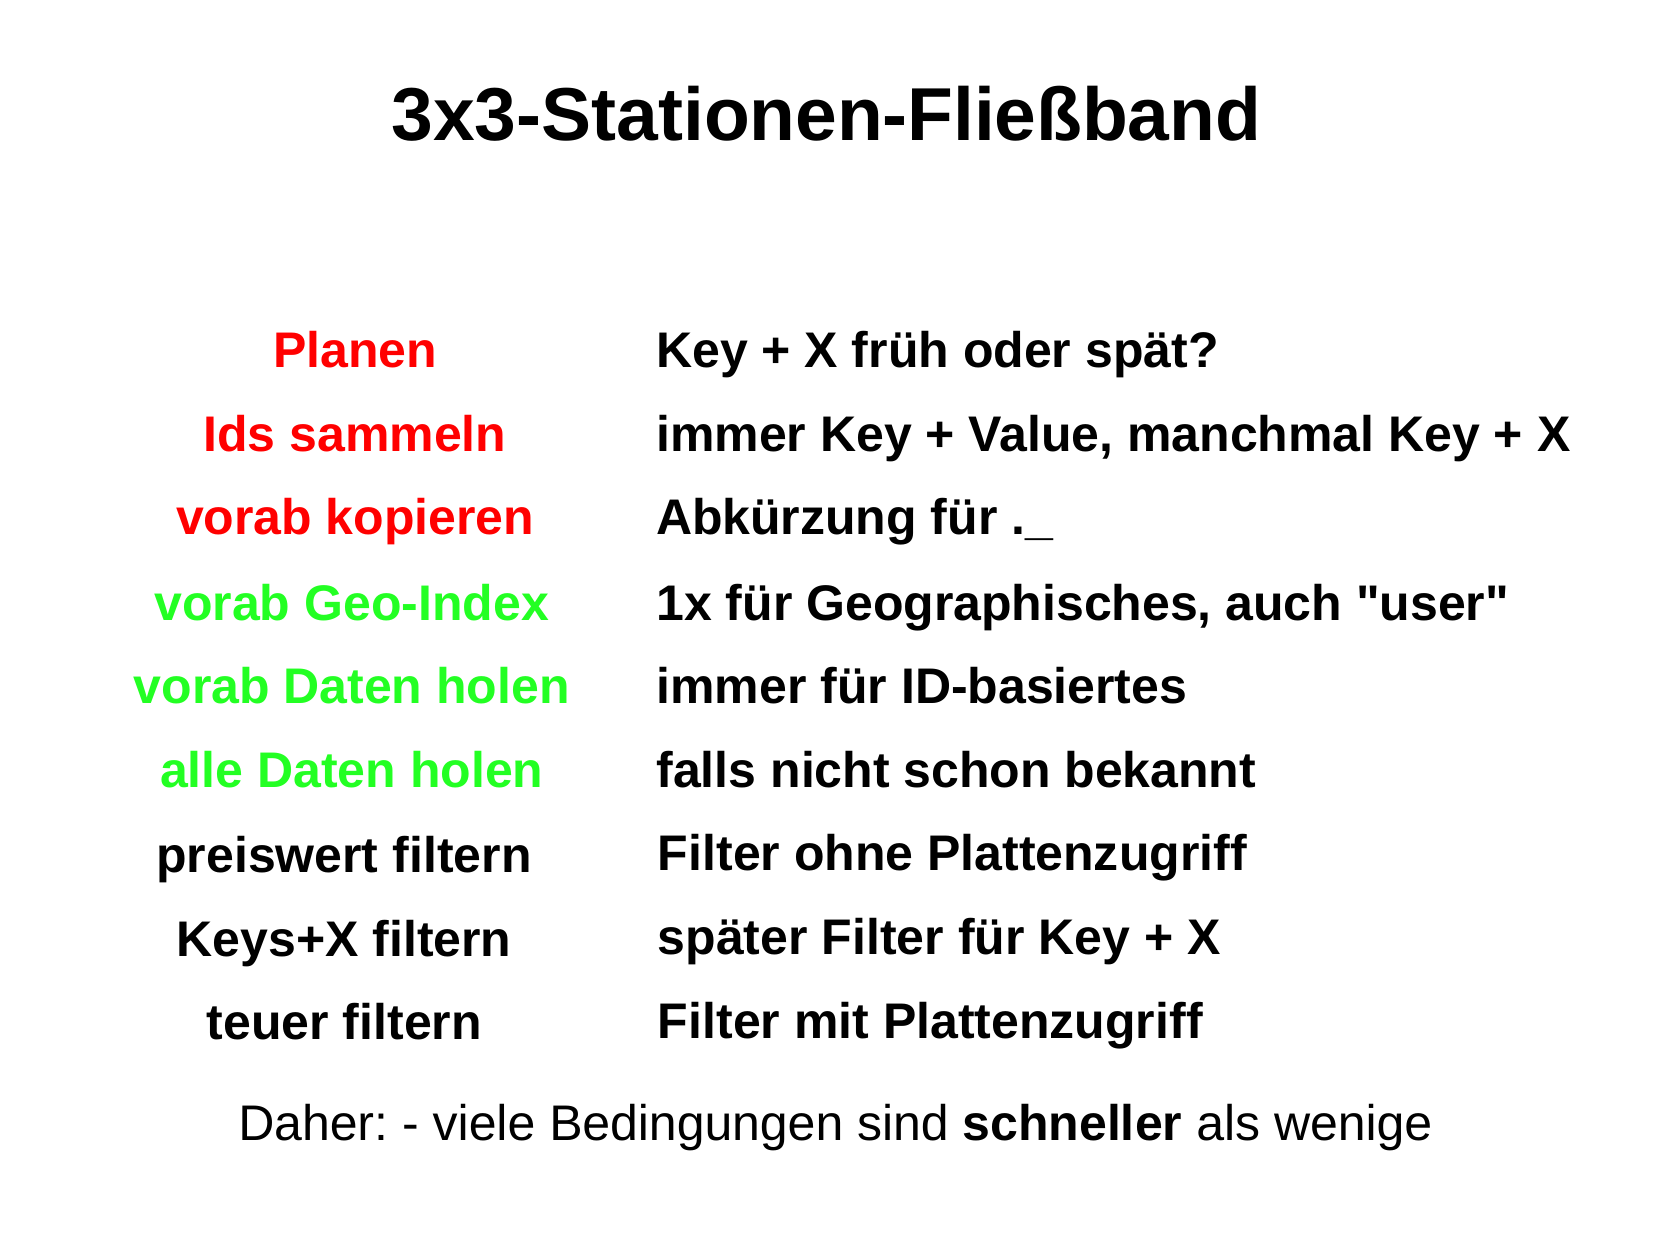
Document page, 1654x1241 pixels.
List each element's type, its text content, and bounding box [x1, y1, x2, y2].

text_box 3x3-Stationen-Fließband [376, 65, 1277, 165]
text_box Planen Ids sammeln vorab kopieren [161, 287, 550, 525]
text_box 1x für Geographisches, auch "user" immer für ID-basiertes falls nicht schon bekannt [641, 539, 1525, 778]
text_box vorab Geo-Index vorab Daten holen alle Daten holen [119, 539, 585, 778]
text_box Daher: - viele Bedingungen sind schneller als wenige [223, 1087, 1448, 1159]
text_box preiswert filtern Keys+X filtern teuer filtern [141, 791, 548, 1030]
text_box Filter ohne Plattenzugriff später Filter für Key + X Filter mit Plattenzugriff [643, 790, 1263, 1029]
text_box Key + X früh oder spät? immer Key + Value, manchmal Key + X Abkürzung für ._ [641, 286, 1585, 525]
